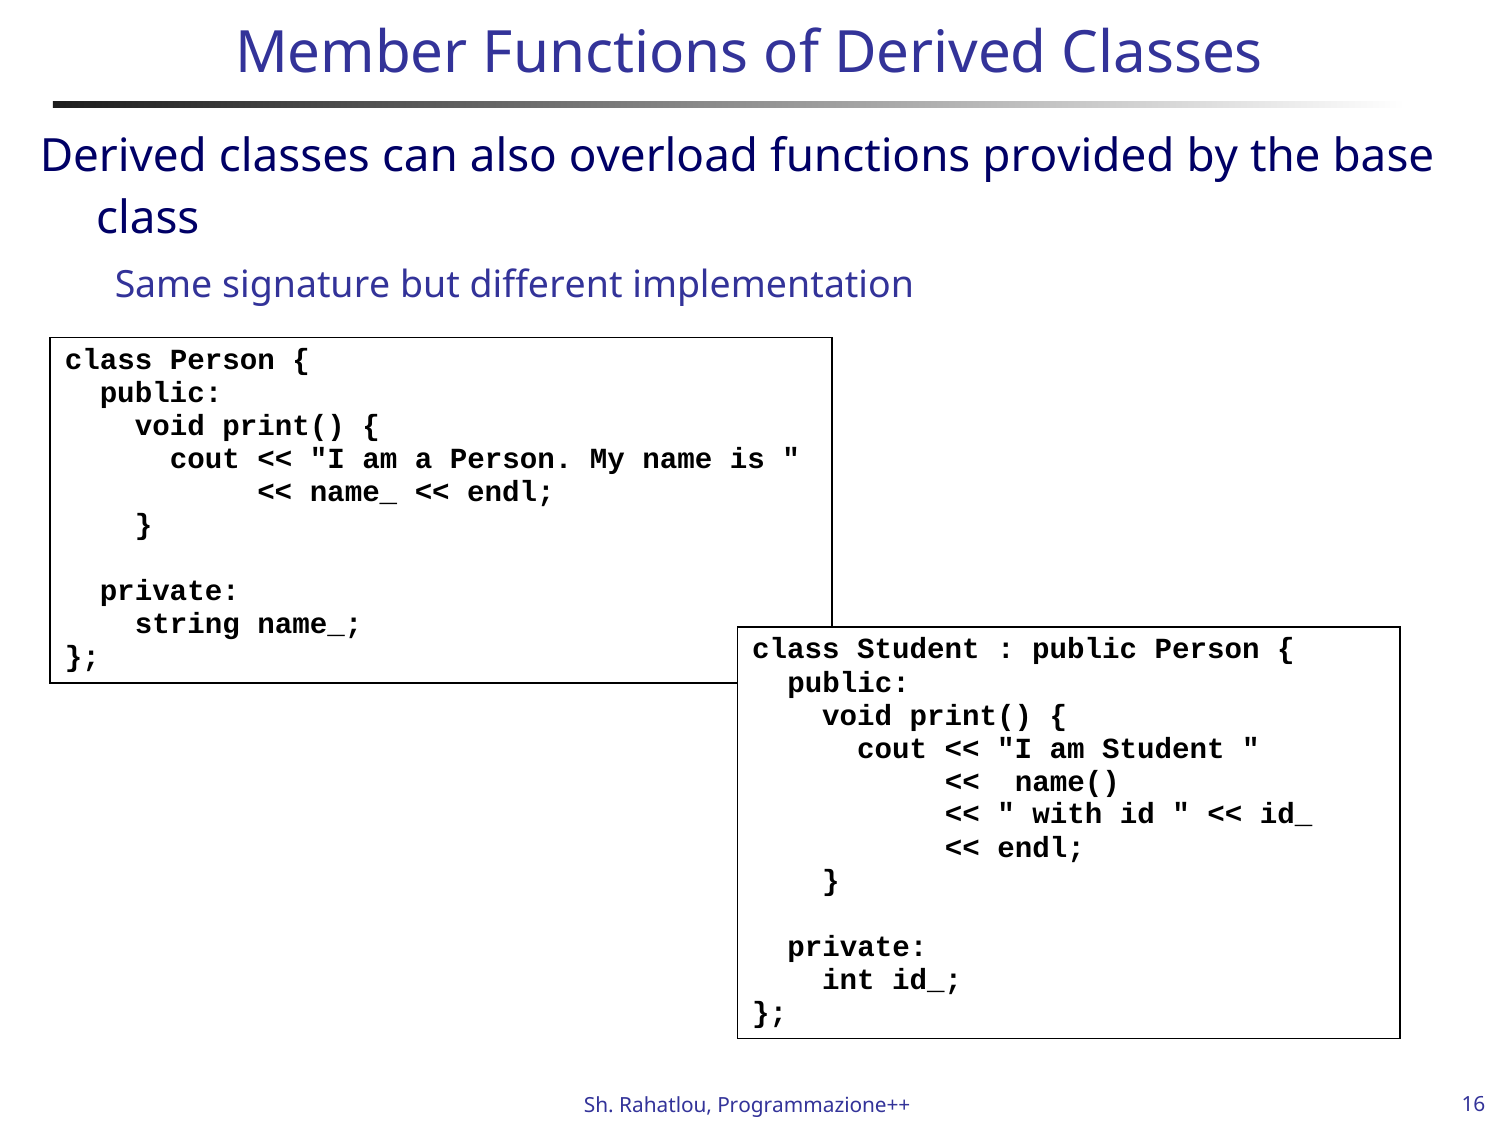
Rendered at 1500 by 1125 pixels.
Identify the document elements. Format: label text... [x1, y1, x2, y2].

text_box class Student : public Person { public: void print() { cout << "I am Student " << name() << " with id " << id_ << endl; } private: int id_; }; [737, 627, 1400, 1039]
title Member Functions of Derived Classes [86, 2, 1412, 103]
text_box class Person { public: void print() { cout << "I am a Person. My name is " << name_ << endl; } private: string name_; }; [49, 337, 833, 683]
list Derived classes can also overload functions provided by the base class Same signature but different implementation [24, 114, 1469, 325]
